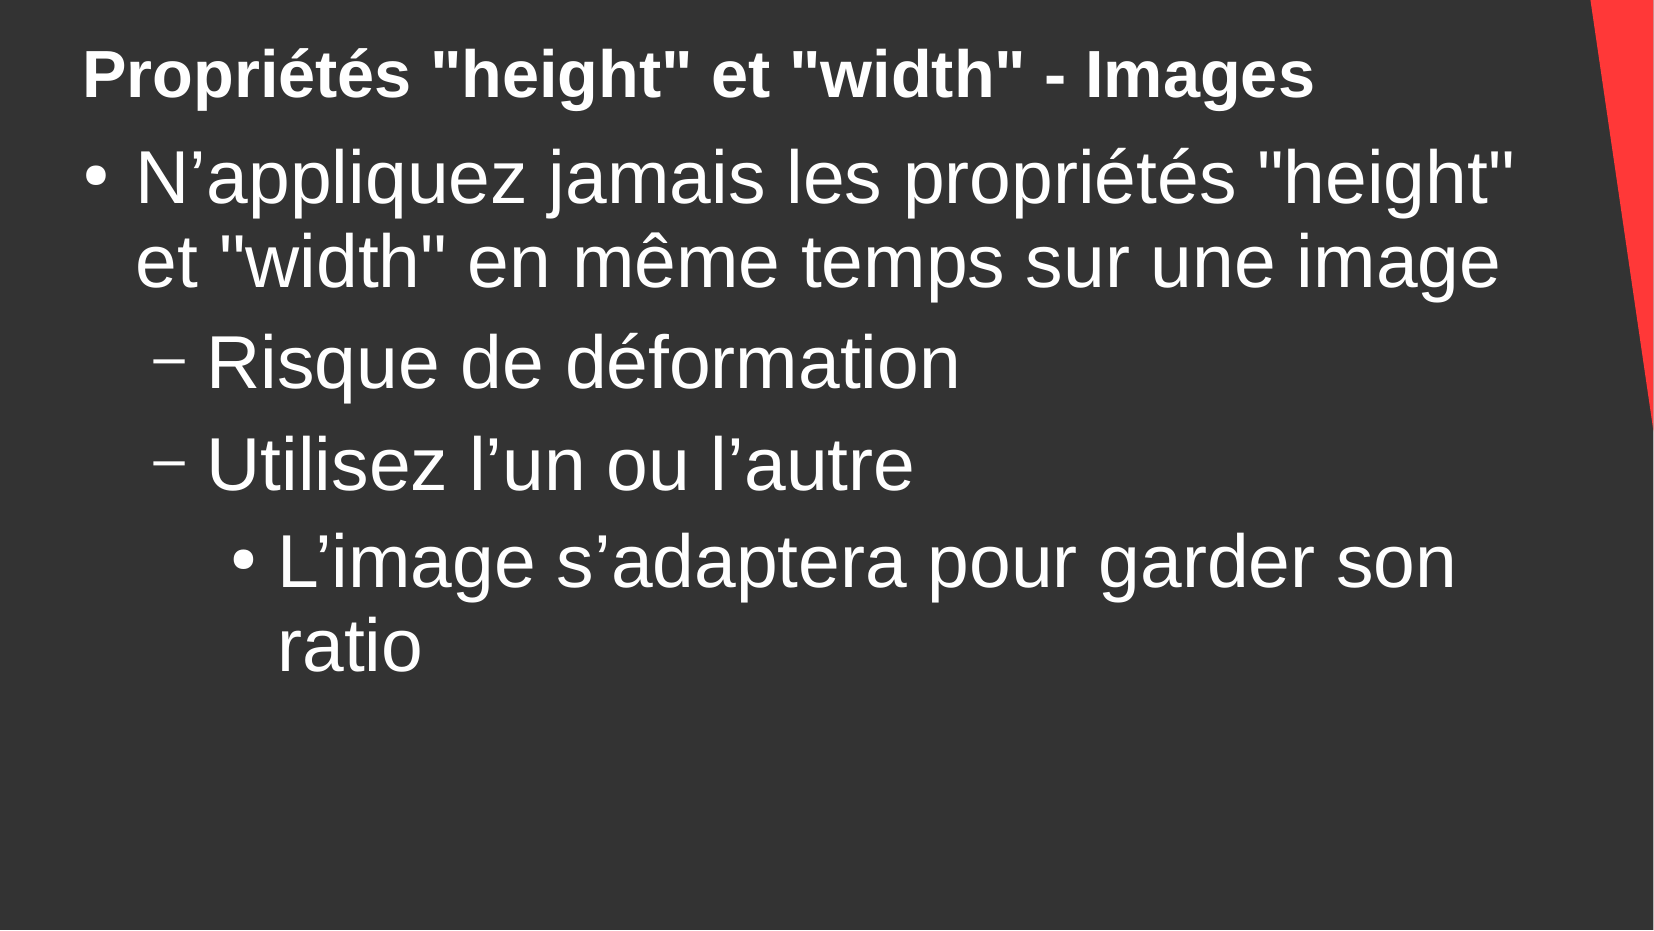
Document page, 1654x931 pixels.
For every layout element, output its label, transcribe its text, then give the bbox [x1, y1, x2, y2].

list N’appliquez jamais les propriétés "height" et "width" en même temps sur une image Risque de déformation Utilisez l’un ou l’autre L’image s’adaptera pour garder son ratio [64, 135, 1583, 798]
text_box [1590, 0, 1654, 435]
title Propriétés "height" et "width" - Images [82, 37, 1607, 112]
